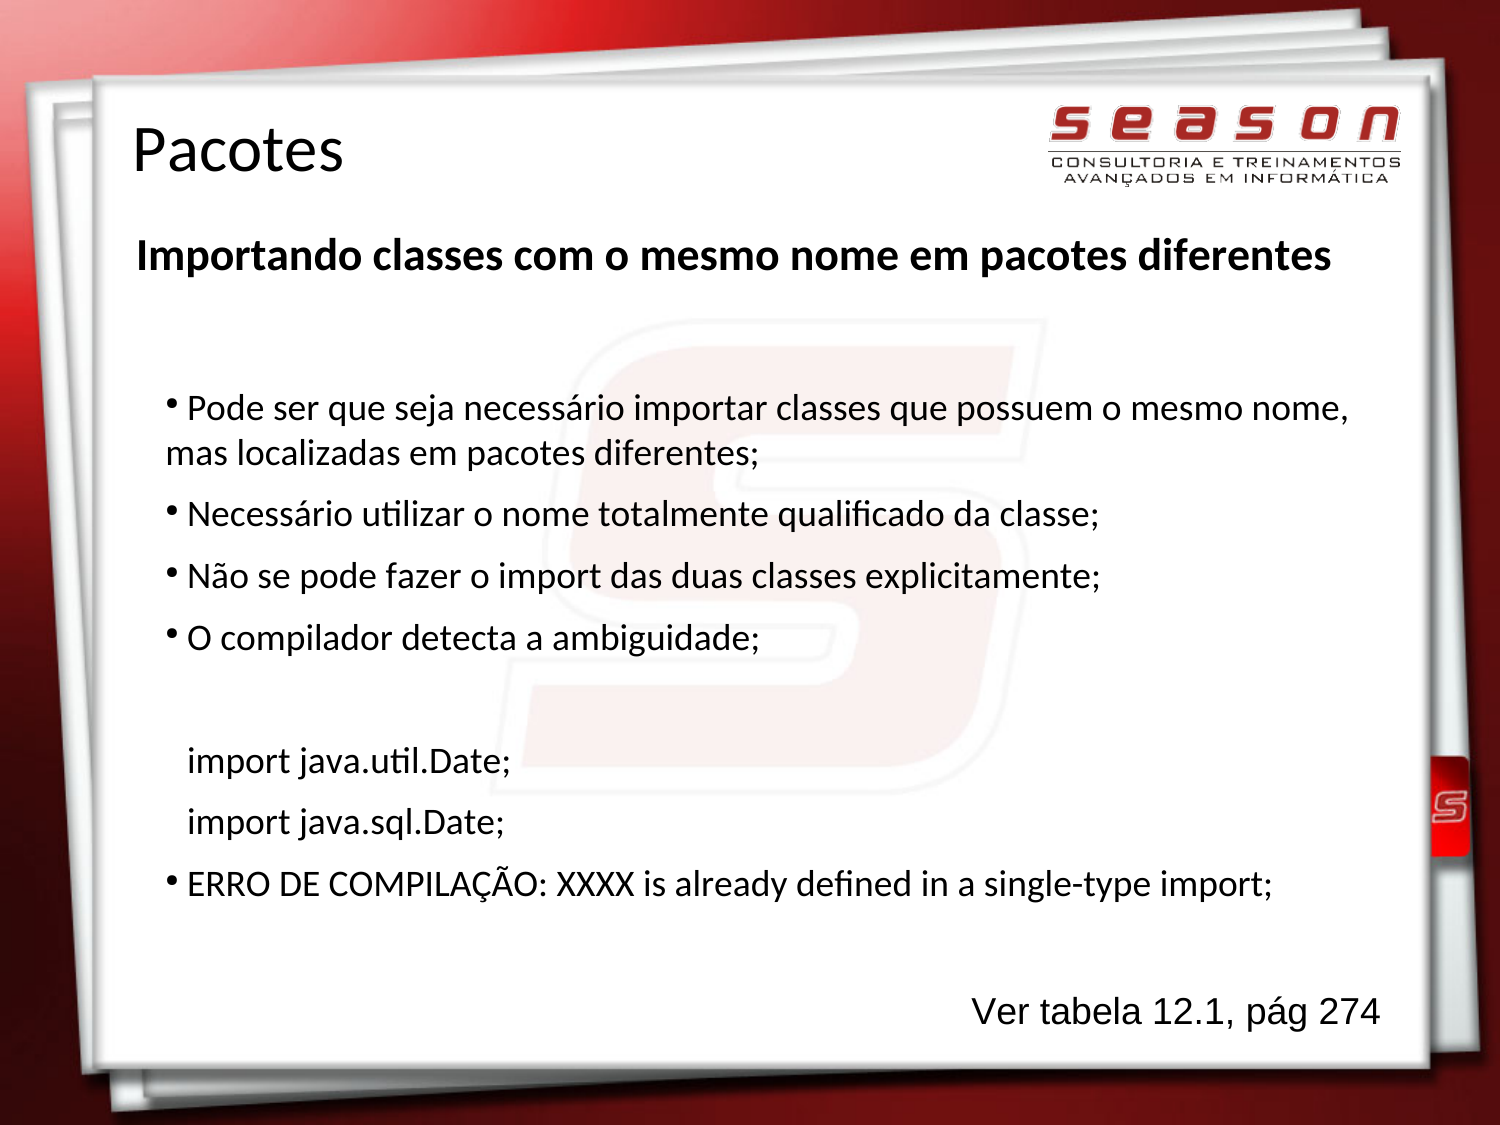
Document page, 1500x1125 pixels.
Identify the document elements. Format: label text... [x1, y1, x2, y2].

picture [0, 0, 1500, 1125]
text_box Ver tabela 12.1, pág 274 [708, 979, 1396, 1040]
title Pacotes [118, 33, 1394, 257]
text_box Pode ser que seja necessário importar classes que possuem o mesmo nome, mas localizadas em pacotes diferentes; Necessário utilizar o nome totalmente qualificado da classe; Não se pode fazer o import das duas classes explicitamente; O compilador detecta a ambiguidade; import java.util.Date; import java.sql.Date; ERRO DE COMPILAÇÃO: XXXX is already defined in a single-type import; [165, 360, 1359, 927]
text_box Importando classes com o mesmo nome em pacotes diferentes [119, 196, 1347, 307]
